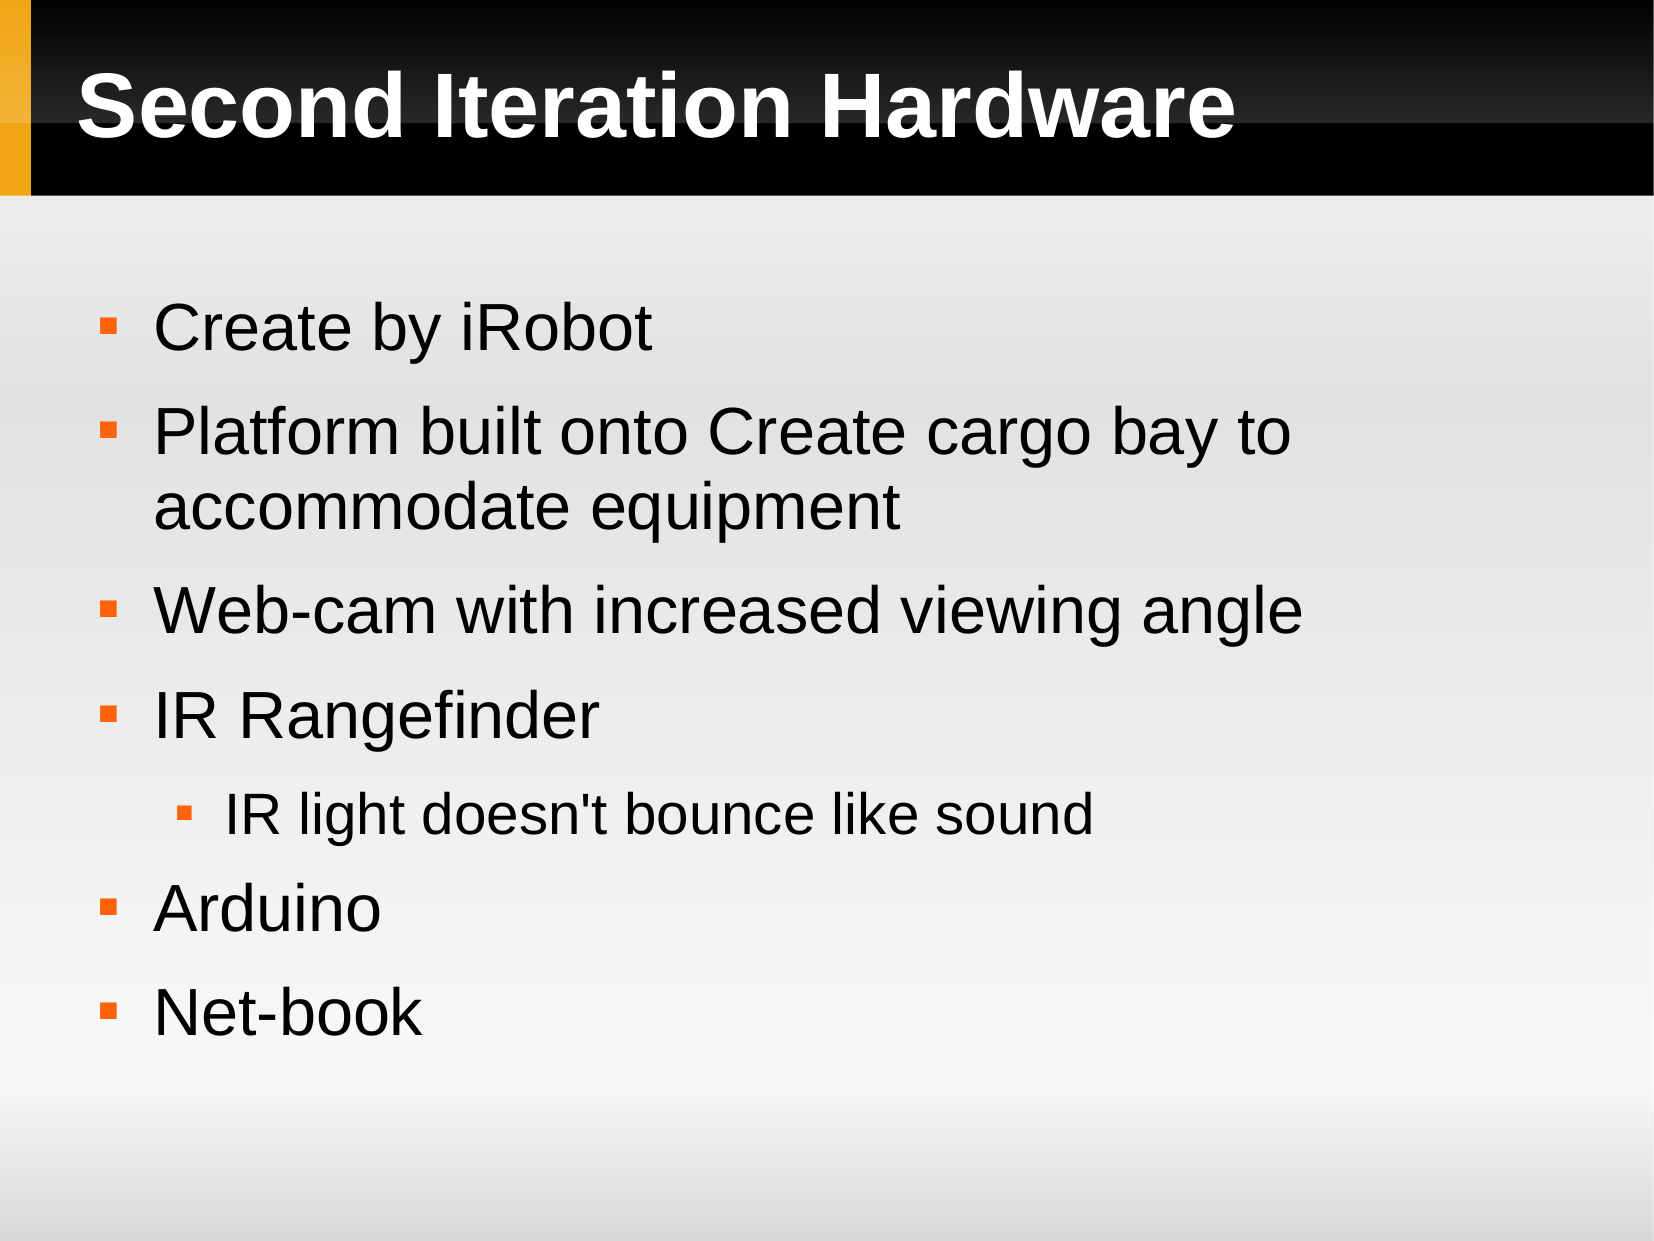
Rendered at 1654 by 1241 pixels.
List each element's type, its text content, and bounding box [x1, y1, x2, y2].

picture [0, 0, 1654, 1241]
list Create by iRobot Platform built onto Create cargo bay to accommodate equipment Web-cam with increased viewing angle IR Rangefinder IR light doesn't bounce like sound Arduino Net-book [82, 290, 1571, 1109]
title Second Iteration Hardware [76, 0, 1565, 208]
